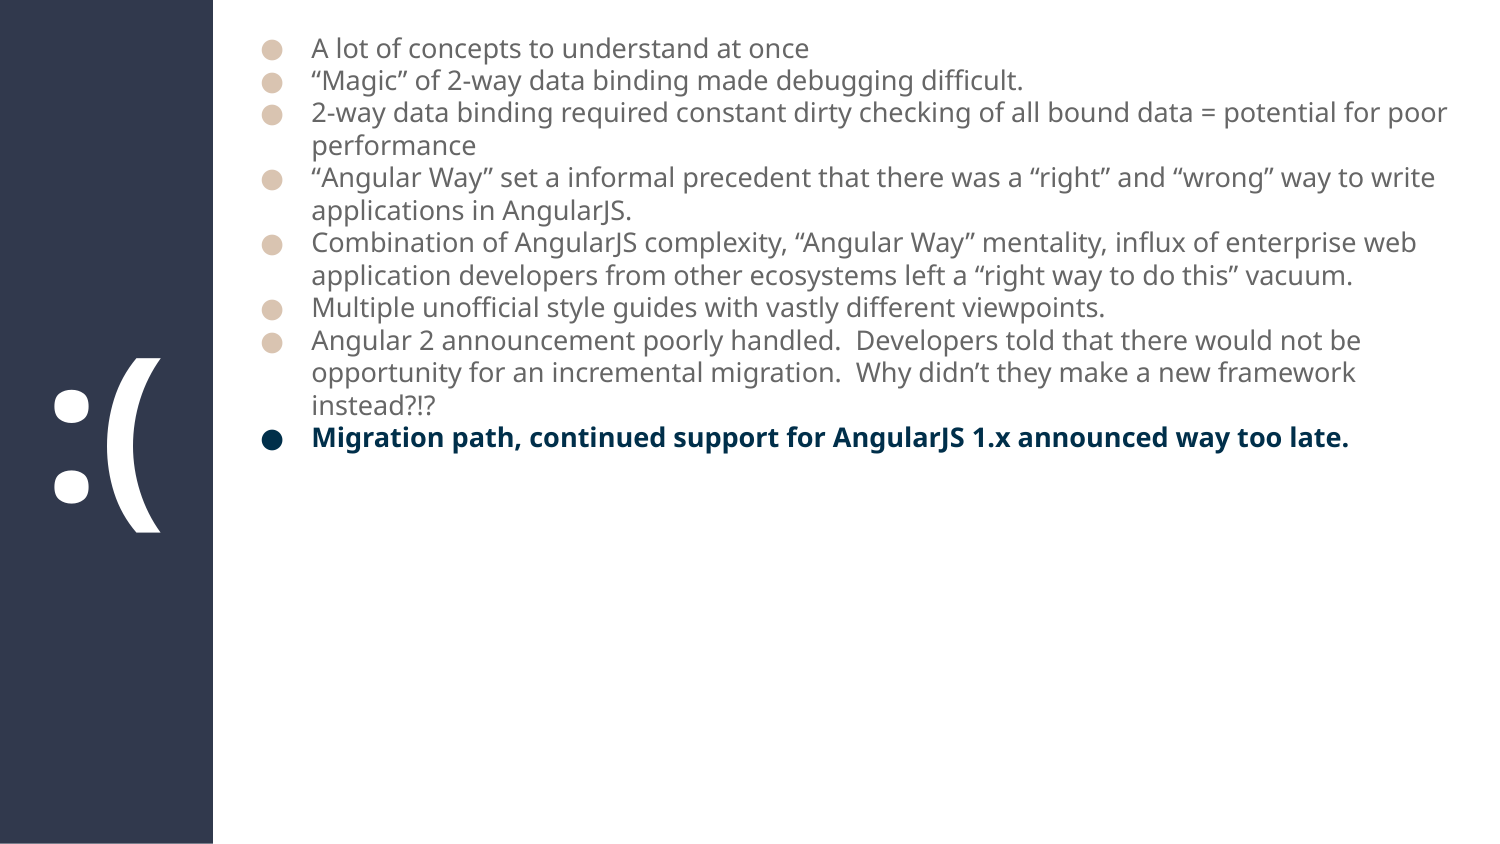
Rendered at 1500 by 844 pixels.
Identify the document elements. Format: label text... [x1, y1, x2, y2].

title :( [0, 0, 211, 844]
list A lot of concepts to understand at once “Magic” of 2-way data binding made debugging difficult. 2-way data binding required constant dirty checking of all bound data = potential for poor performance “Angular Way” set a informal precedent that there was a “right” and “wrong” way to write applications in AngularJS. Combination of AngularJS complexity, “Angular Way” mentality, influx of enterprise web application developers from other ecosystems left a “right way to do this” vacuum. Multiple unofficial style guides with vastly different viewpoints. Angular 2 announcement poorly handled. Developers told that there would not be opportunity for an incremental migration. Why didn’t they make a new framework instead?!? Migration path, continued support for AngularJS 1.x announced way too late. [221, 15, 1488, 823]
